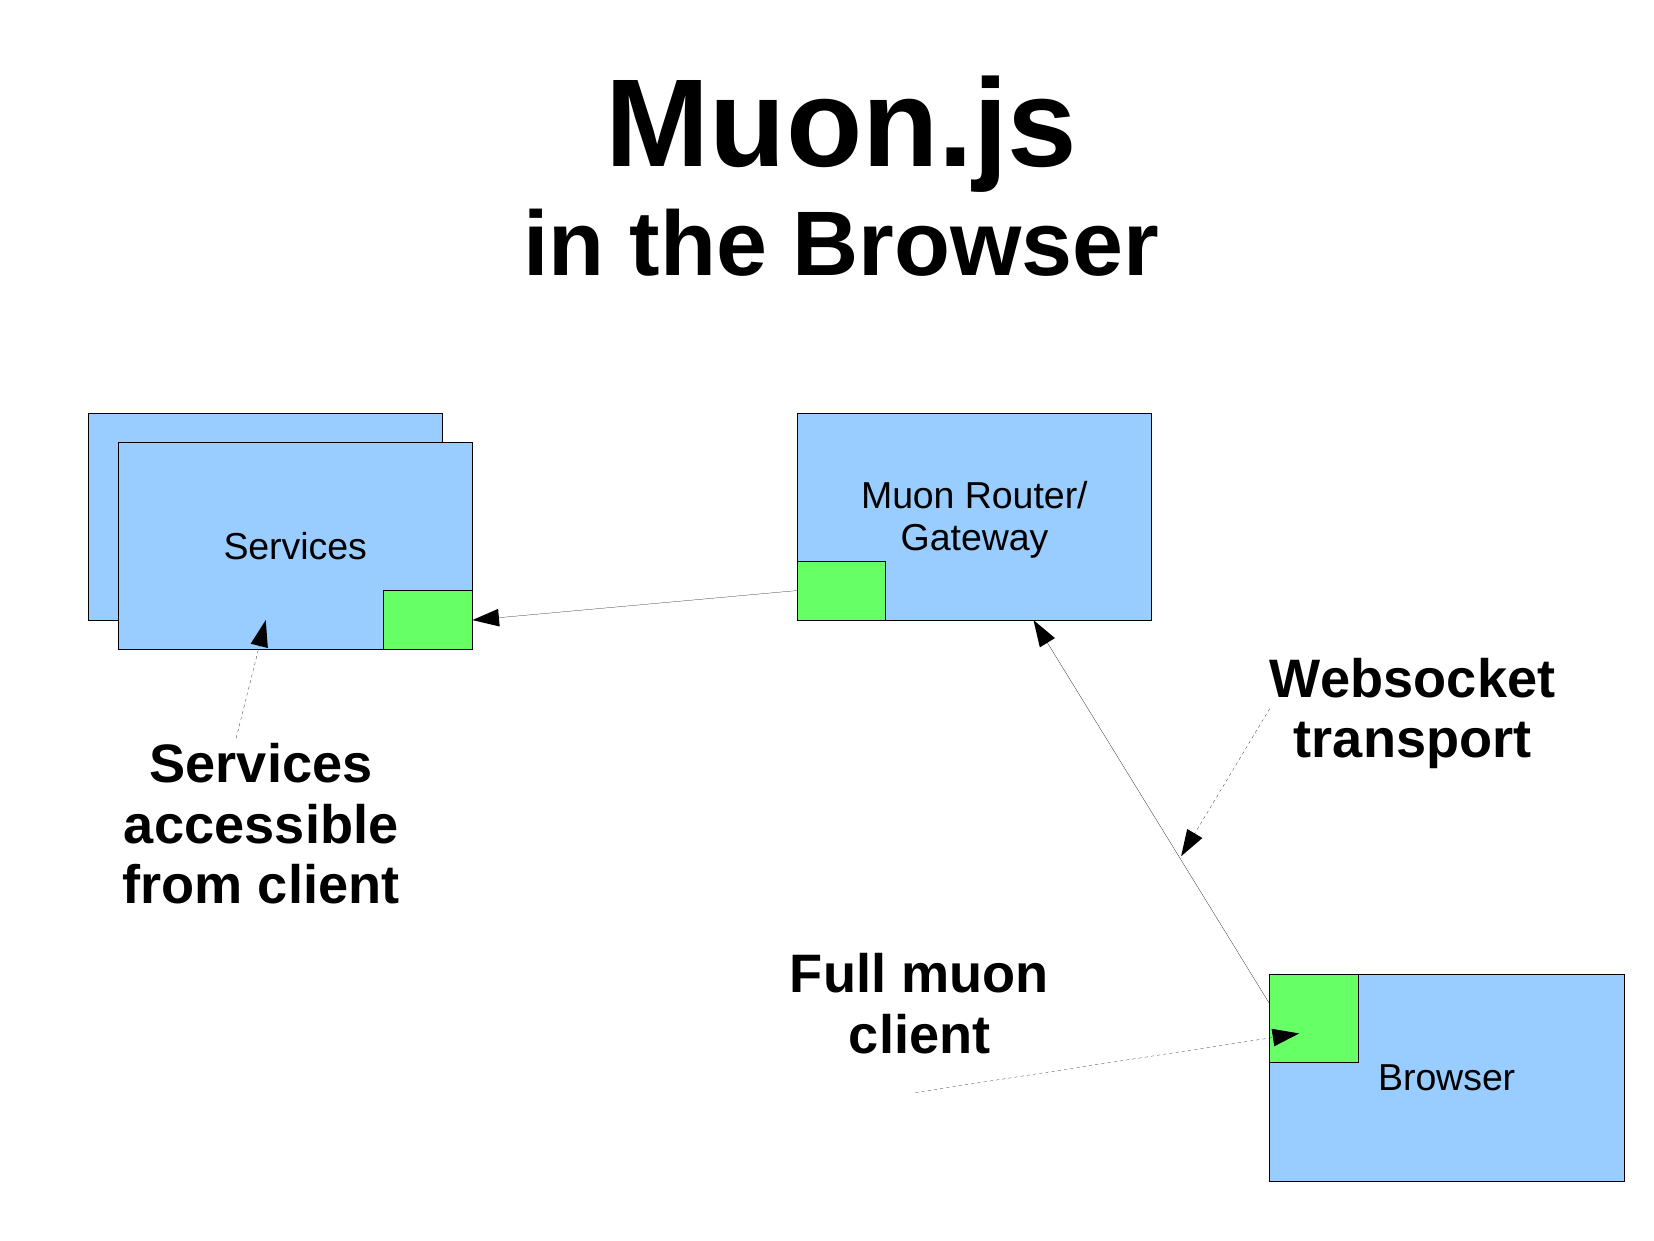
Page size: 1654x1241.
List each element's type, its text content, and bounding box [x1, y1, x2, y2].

text_box [1269, 974, 1359, 1063]
text_box [797, 561, 886, 621]
text_box Make Order [88, 413, 443, 621]
title Muon.js in the Browser [295, 0, 1388, 384]
text_box Muon Router/ Gateway [797, 413, 1152, 621]
text_box Services [118, 442, 473, 650]
text_box Services accessible from client [59, 733, 464, 916]
text_box Full muon client [717, 915, 1123, 1093]
text_box [383, 590, 473, 650]
text_box Websocket transport [1210, 620, 1616, 798]
text_box Browser [1269, 974, 1625, 1182]
